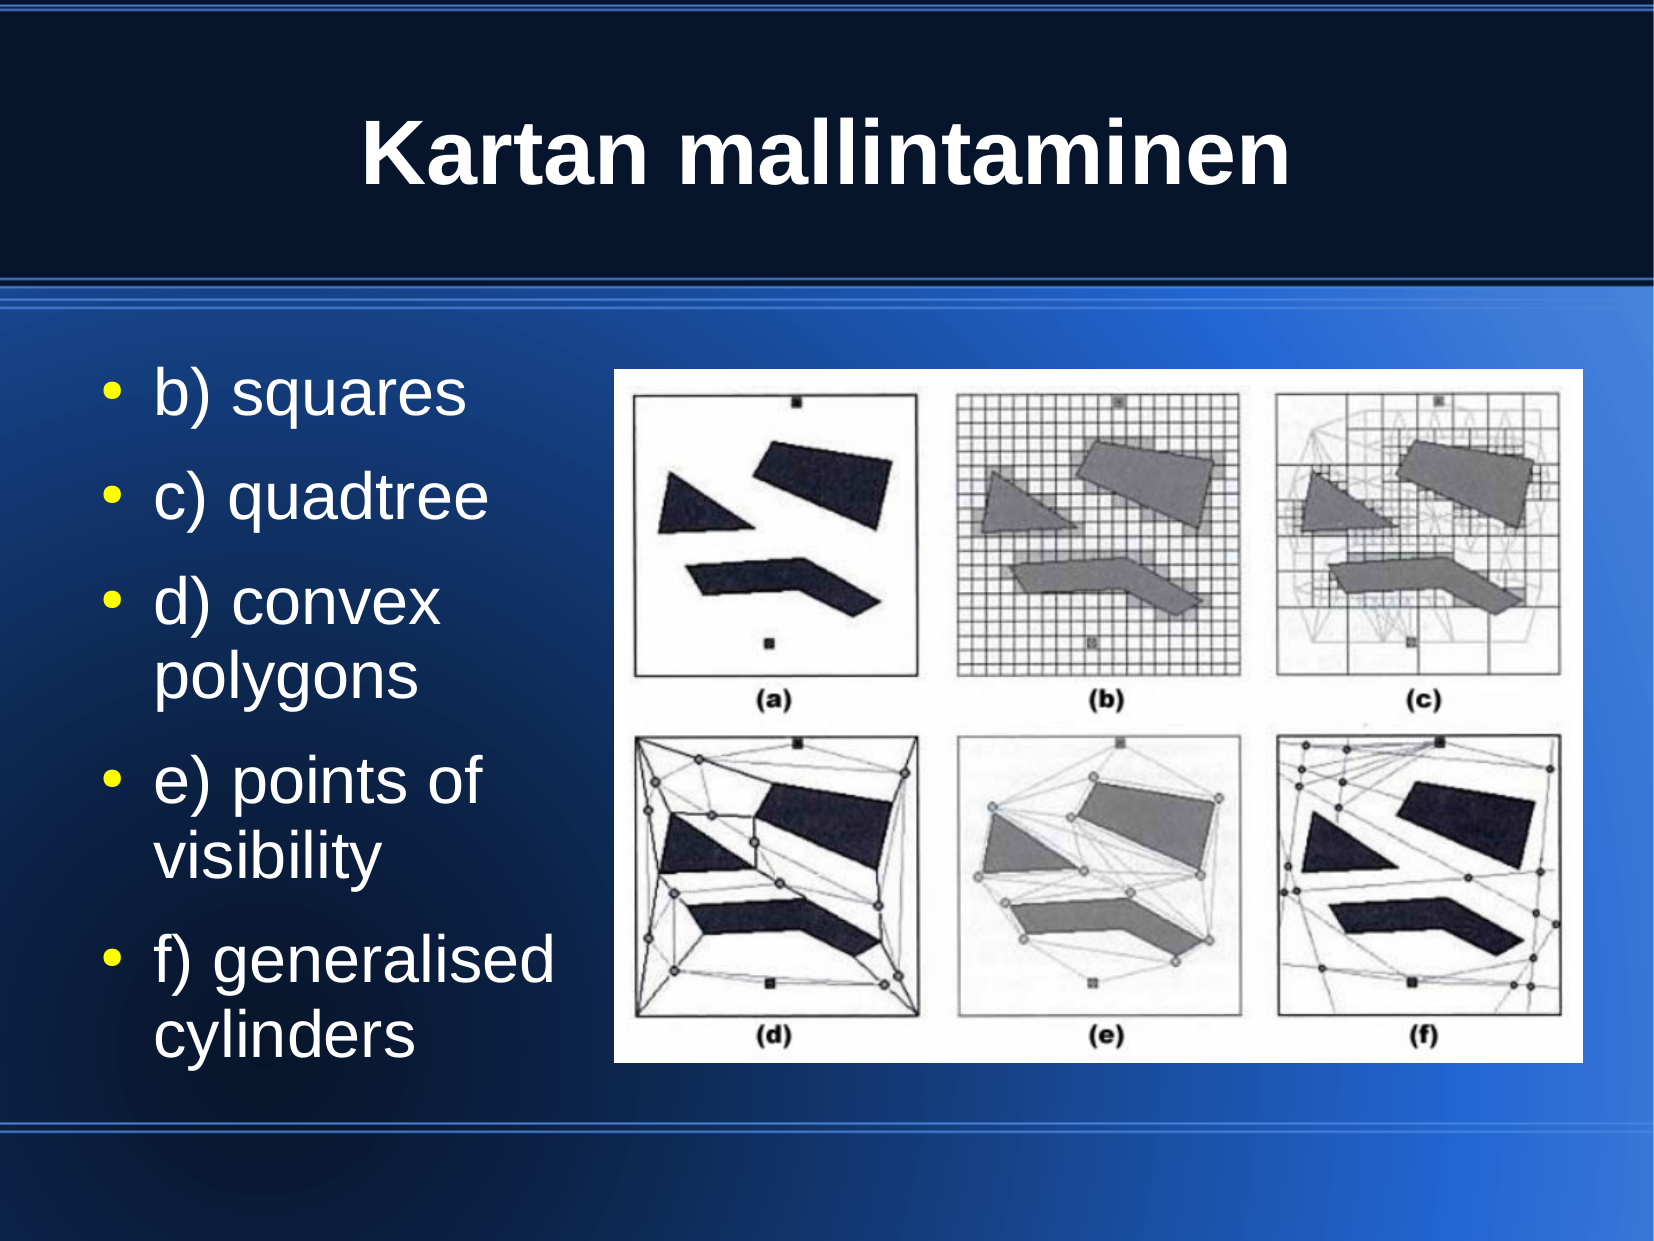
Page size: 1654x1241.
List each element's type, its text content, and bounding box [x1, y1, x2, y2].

picture [0, 0, 1654, 1241]
list b) squares c) quadtree d) convex polygons e) points of visibility f) generalised cylinders [82, 355, 1571, 1072]
title Kartan mallintaminen [82, 49, 1571, 257]
